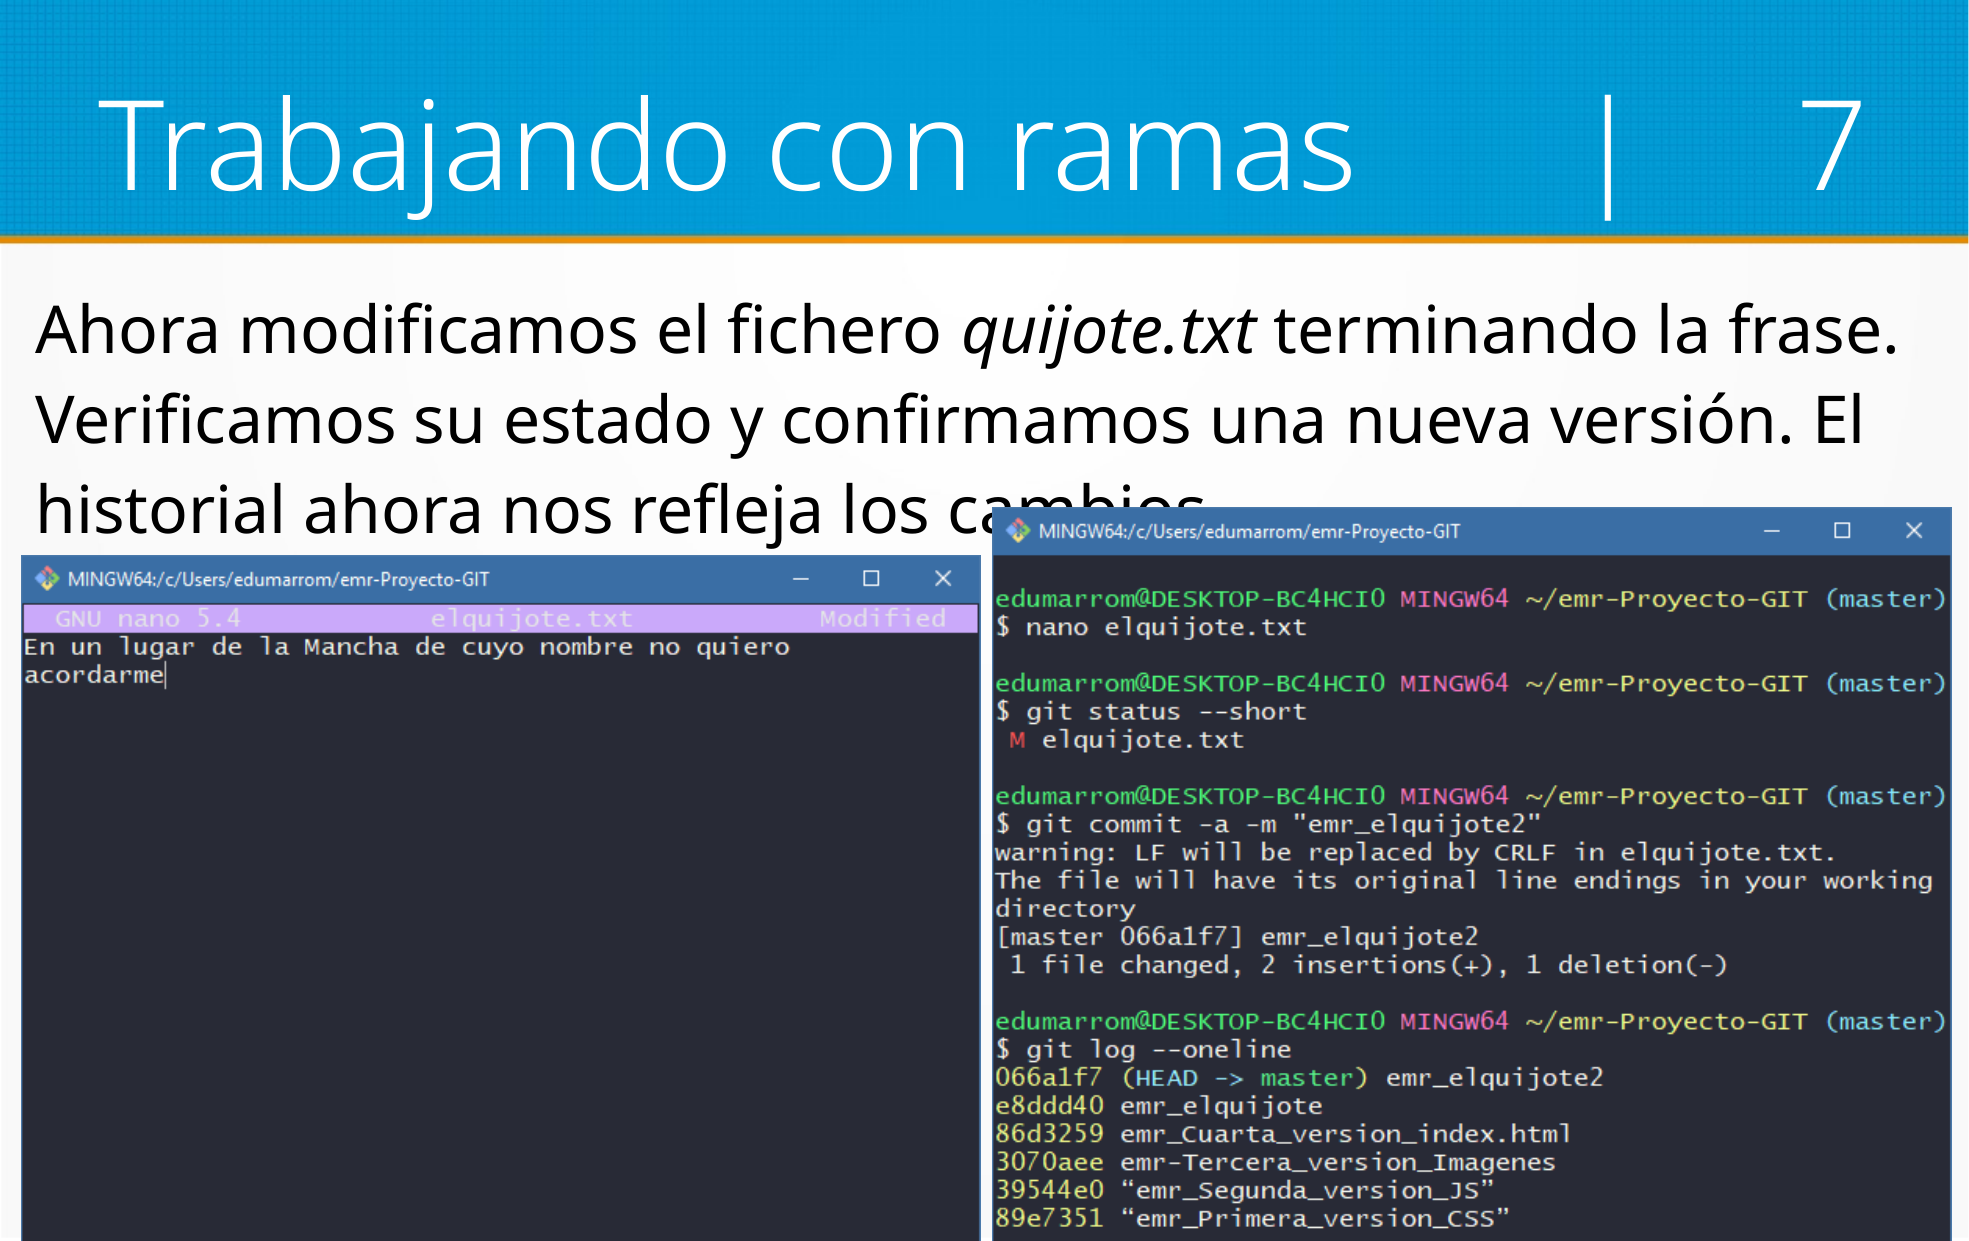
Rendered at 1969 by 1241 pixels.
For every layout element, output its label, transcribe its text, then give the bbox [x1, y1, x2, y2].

list Ahora modificamos el fichero quijote.txt terminando la frase. Verificamos su estado y confirmamos una nueva versión. El historial ahora nos refleja los cambios. [35, 283, 1949, 556]
title Trabajando con ramas | 7 [98, 19, 1870, 227]
picture [0, 233, 1969, 1241]
